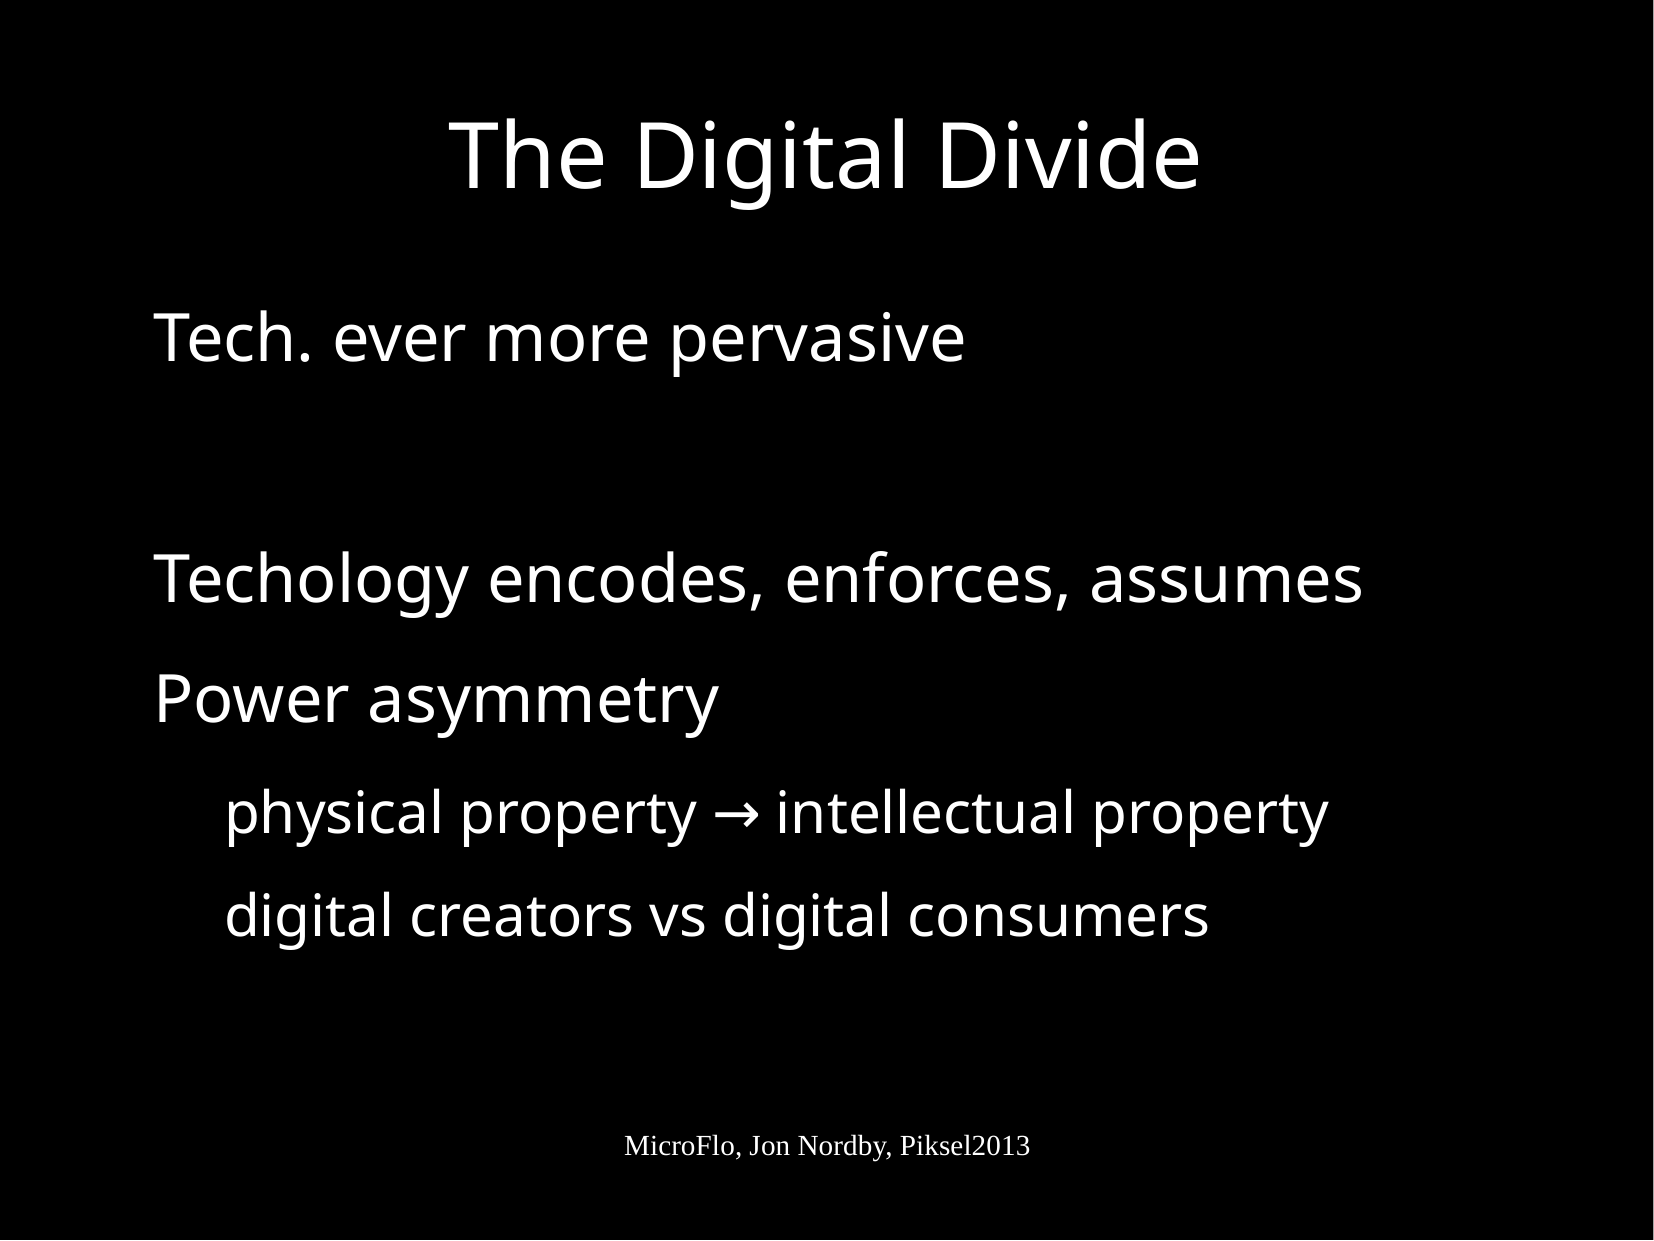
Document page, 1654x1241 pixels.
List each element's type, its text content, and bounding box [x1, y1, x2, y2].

list Tech. ever more pervasive Techology encodes, enforces, assumes Power asymmetry physical property → intellectual property digital creators vs digital consumers [82, 290, 1571, 1010]
title The Digital Divide [82, 49, 1571, 257]
